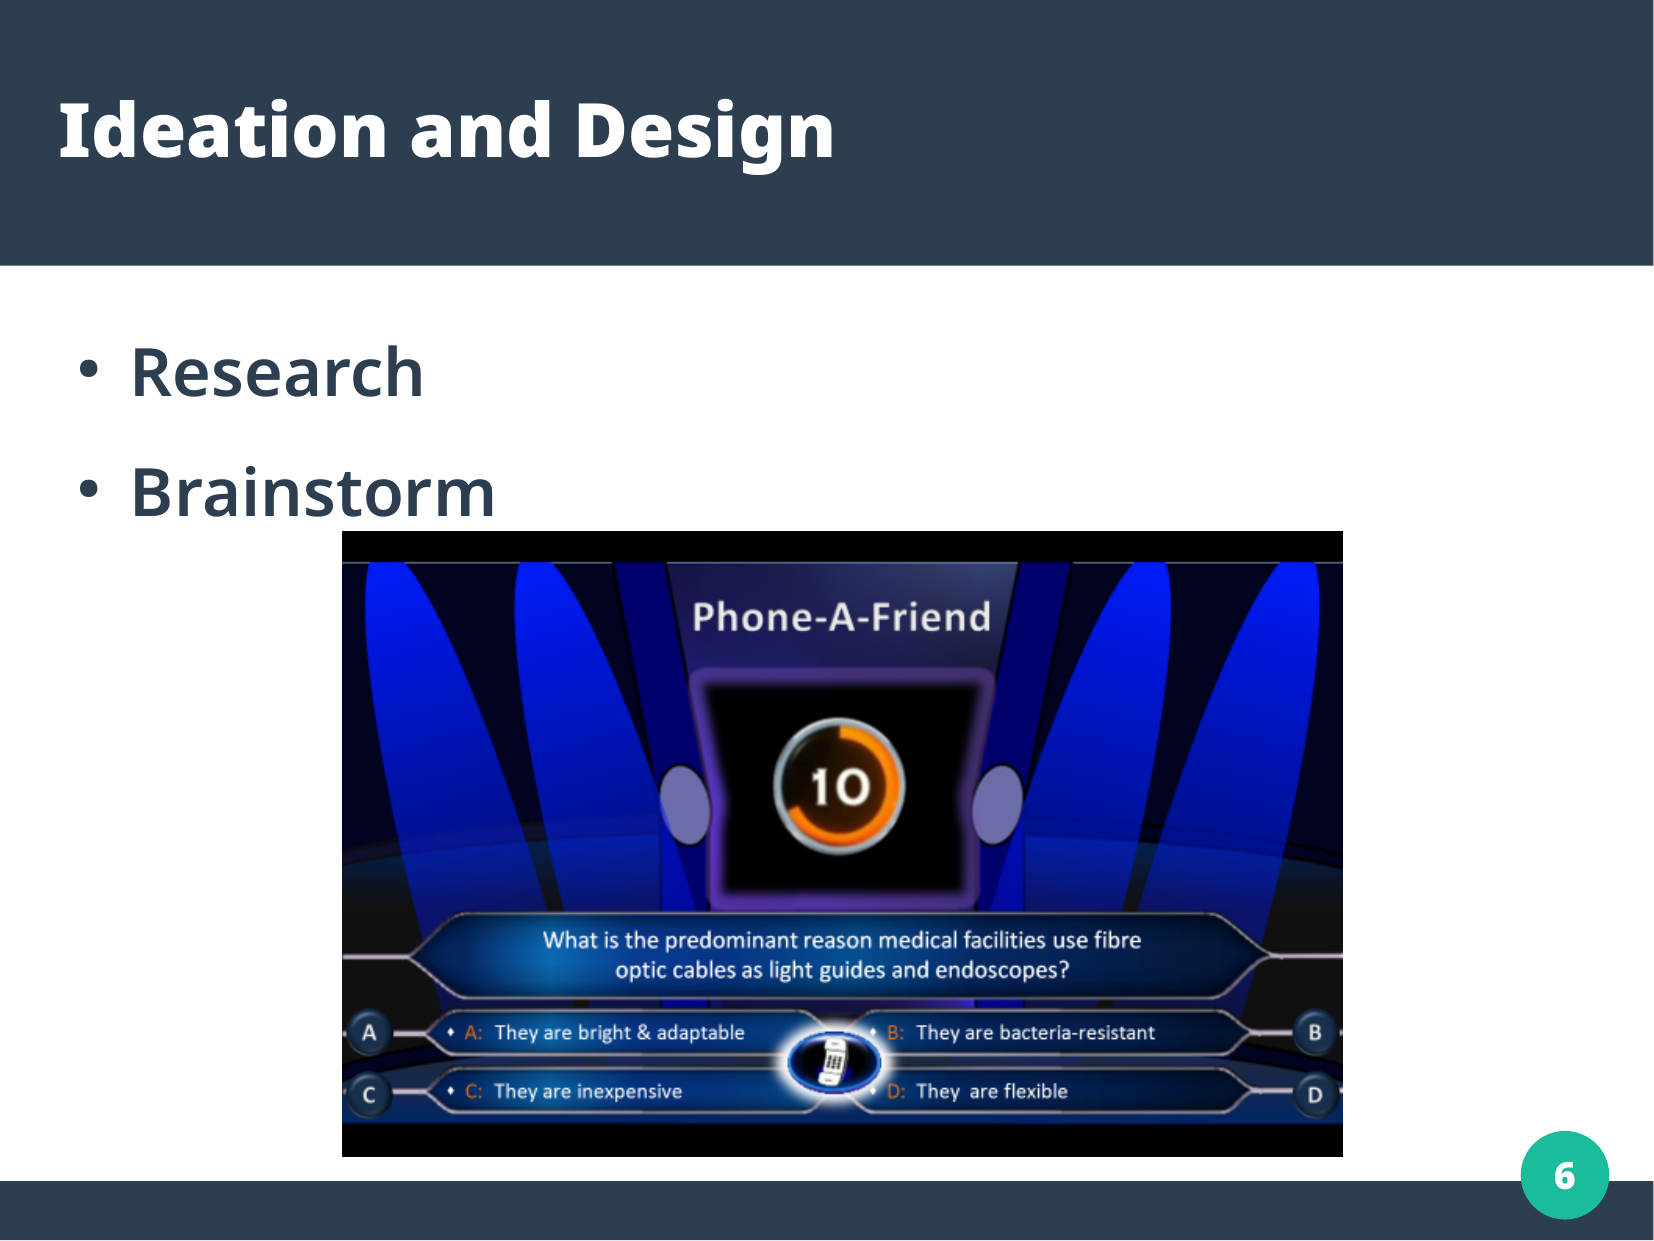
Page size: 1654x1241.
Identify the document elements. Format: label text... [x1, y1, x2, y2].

title Ideation and Design [59, 49, 1595, 207]
list Research Brainstorm [59, 324, 1595, 1152]
picture [342, 531, 1343, 1157]
